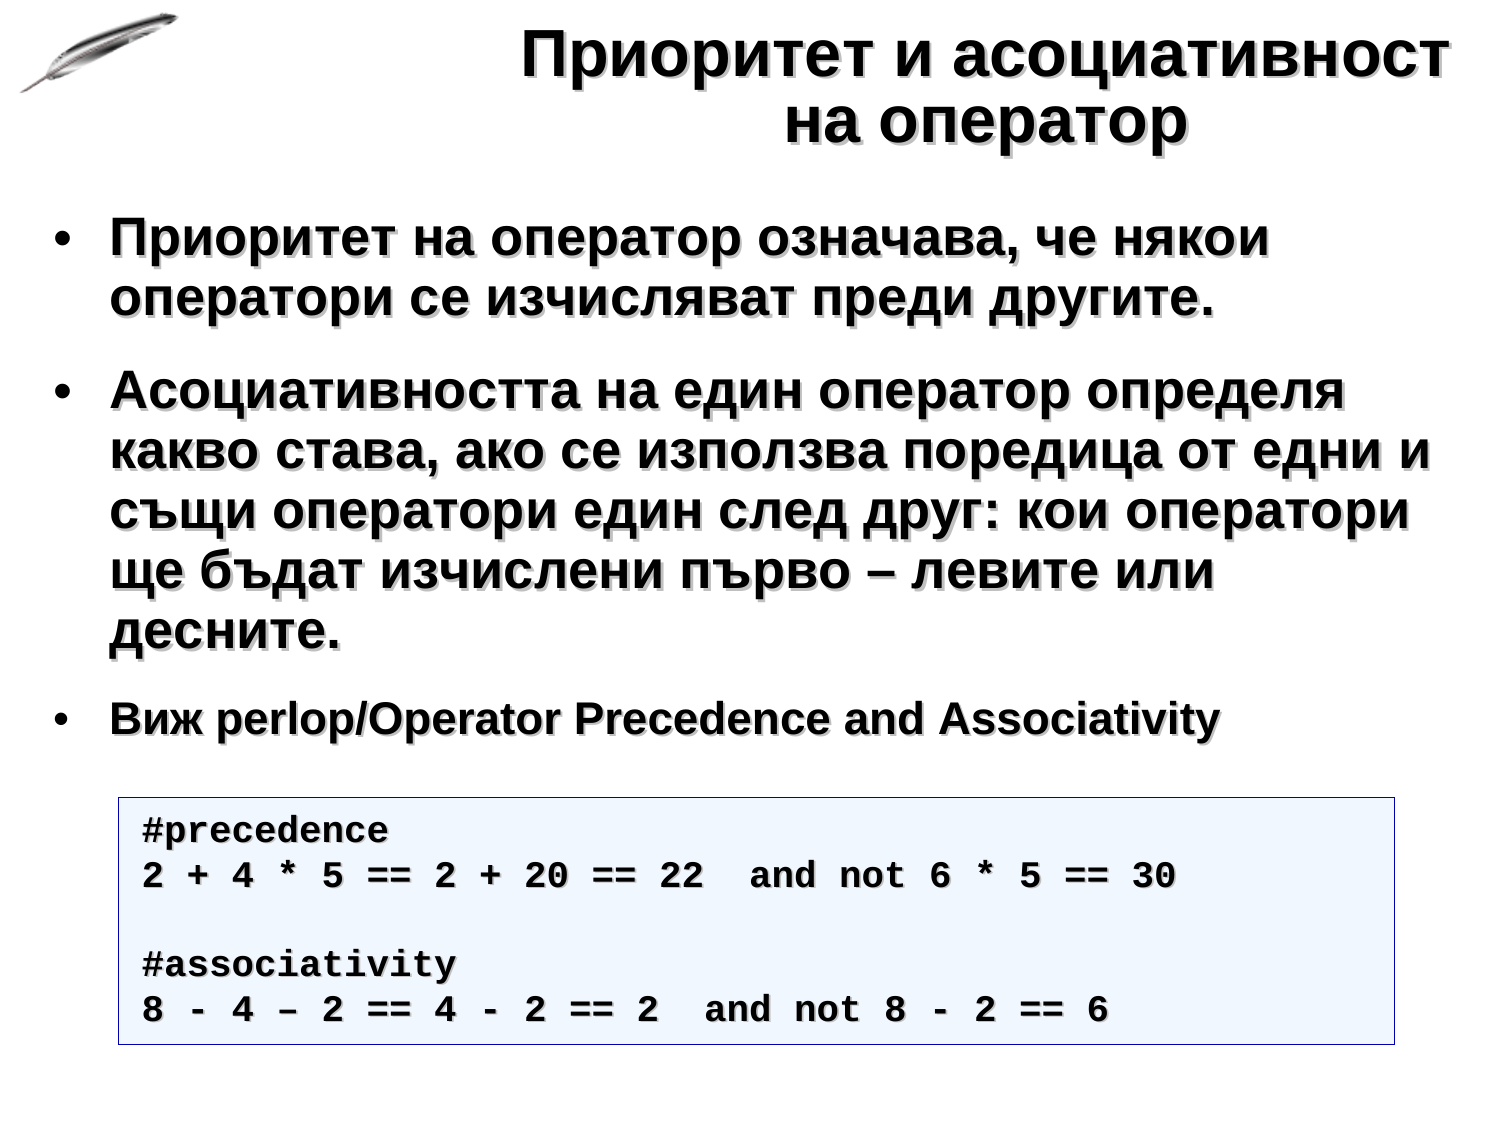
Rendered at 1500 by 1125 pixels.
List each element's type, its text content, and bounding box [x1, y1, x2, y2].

picture [16, 11, 184, 95]
title Приоритет и асоциативност на оператор [472, 0, 1500, 179]
text_box #precedence 2 + 4 * 5 == 2 + 20 == 22 and not 6 * 5 == 30 #associativity 8 - 4 – 2 == 4 - 2 == 2 and not 8 - 2 == 6 [118, 797, 1394, 1045]
list Приоритет на оператор означава, че някои оператори се изчисляват преди другите. Асоциативността на един оператор определя какво става, ако се използва поредица от едни и същи оператори един след друг: кои оператори ще бъдат изчислени първо – левите или десните. Виж perlop/Operator Precedence and Associativity [53, 207, 1447, 1125]
